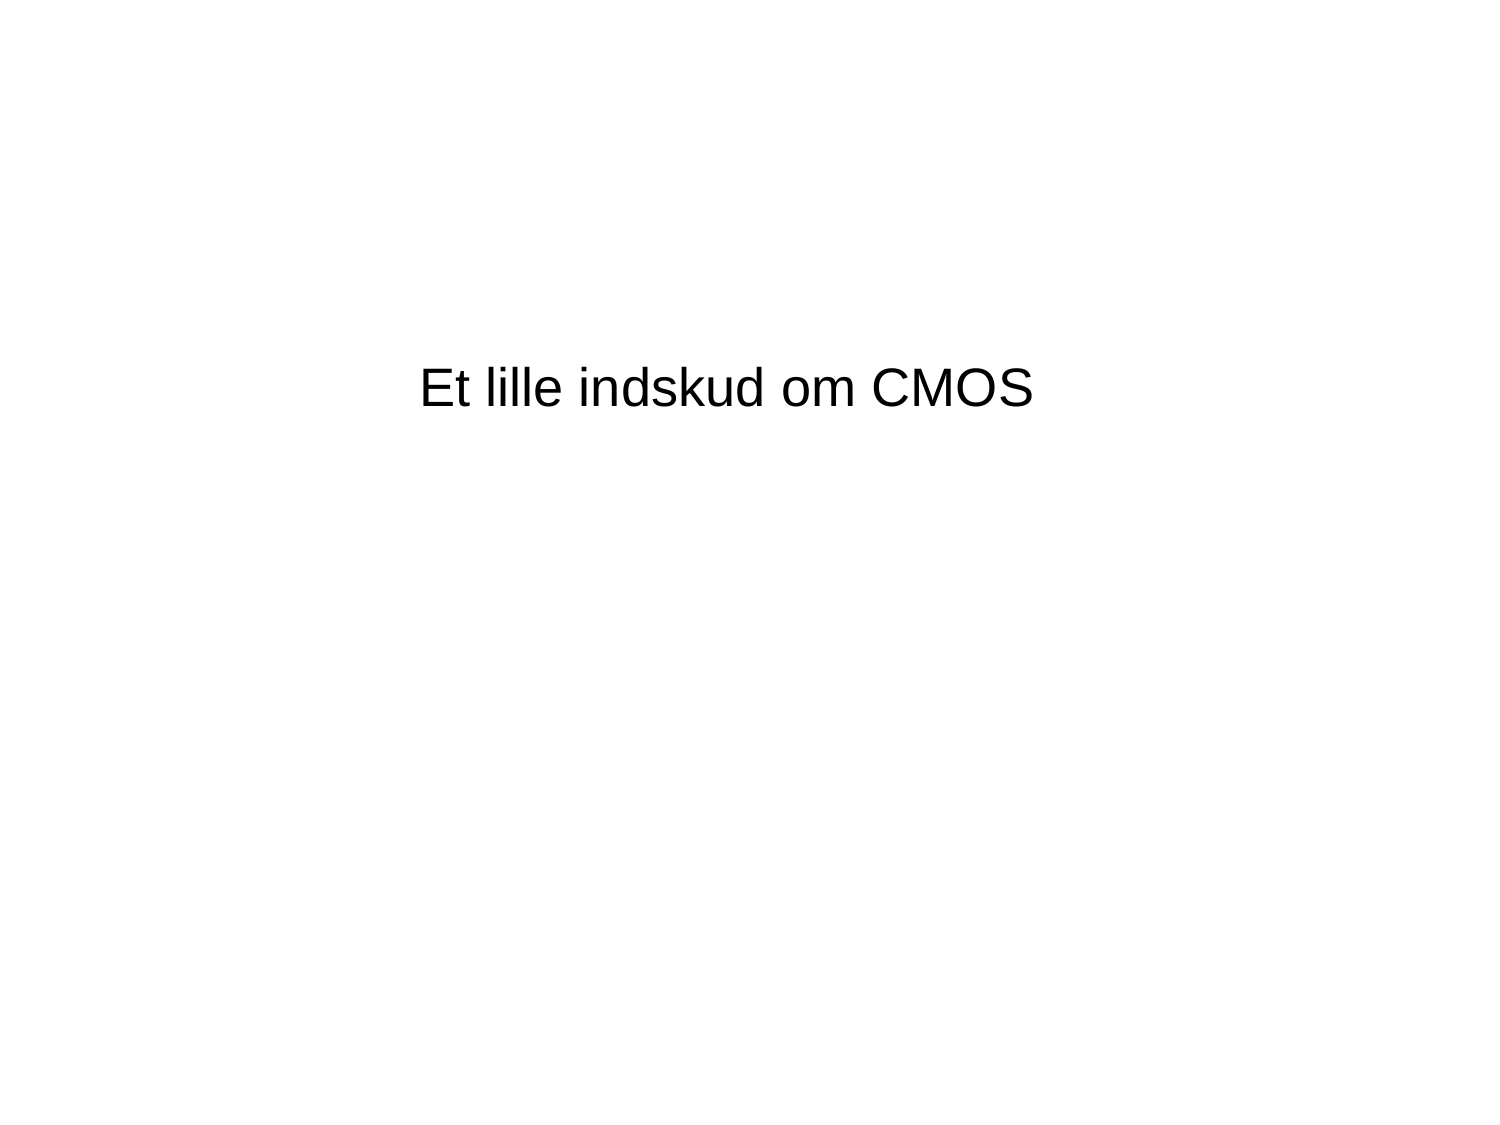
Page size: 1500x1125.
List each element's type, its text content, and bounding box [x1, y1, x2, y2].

text_box Et lille indskud om CMOS [405, 345, 1066, 496]
